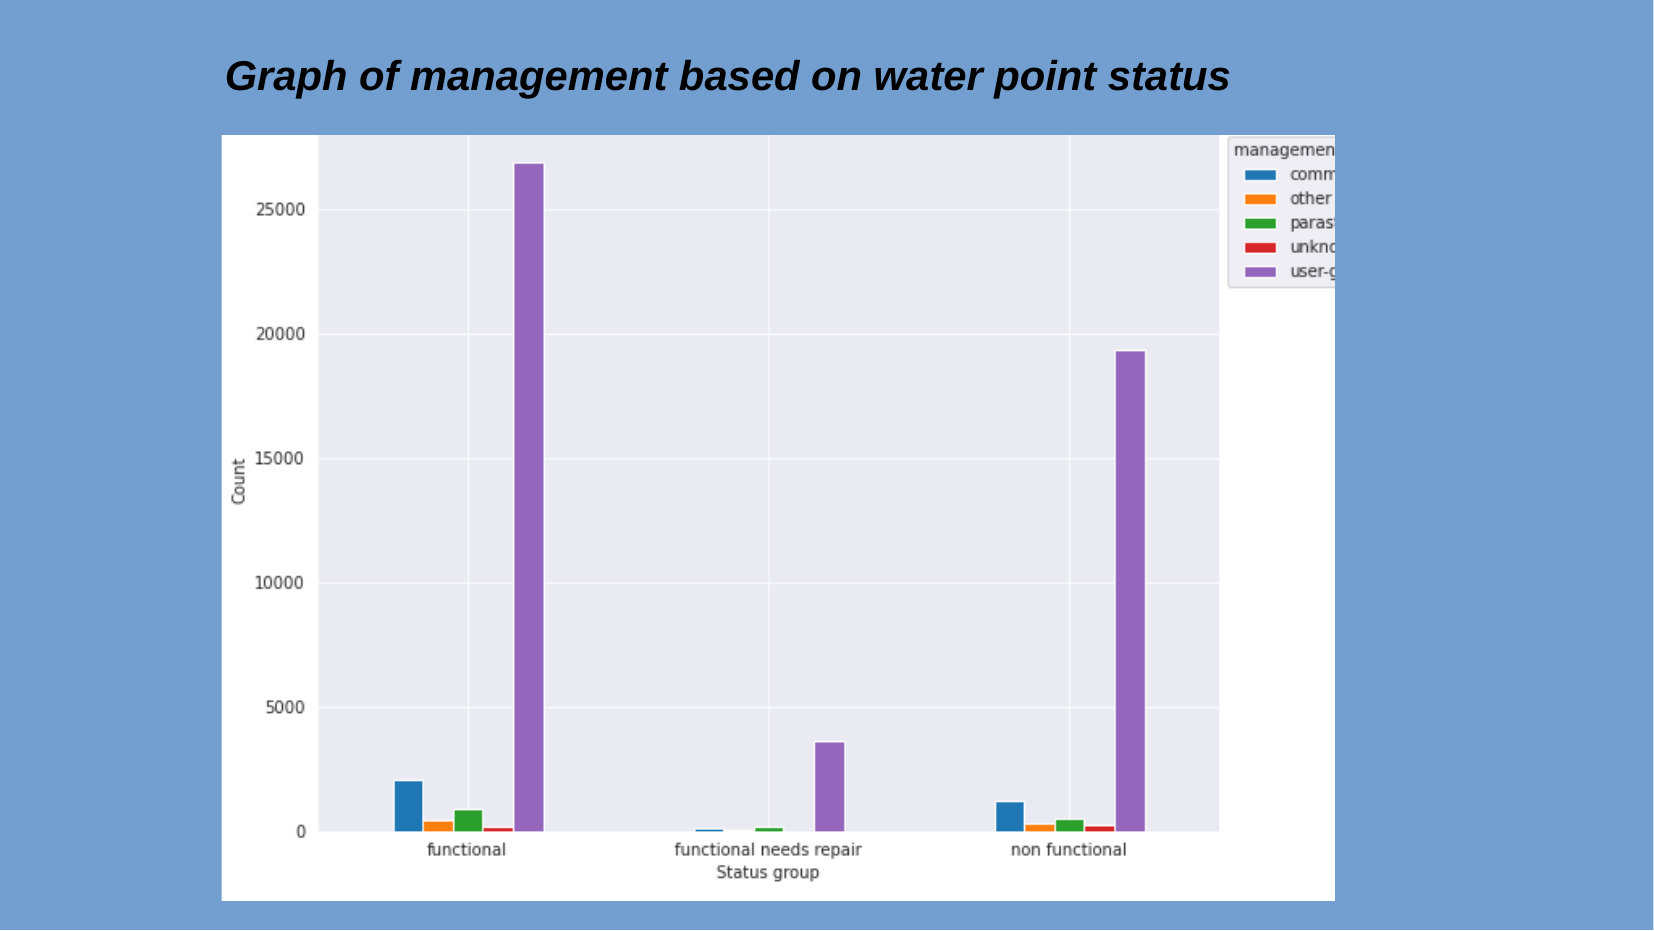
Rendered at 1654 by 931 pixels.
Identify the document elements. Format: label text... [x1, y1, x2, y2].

text_box Graph of management based on water point status [210, 45, 1351, 107]
picture [221, 135, 1336, 901]
